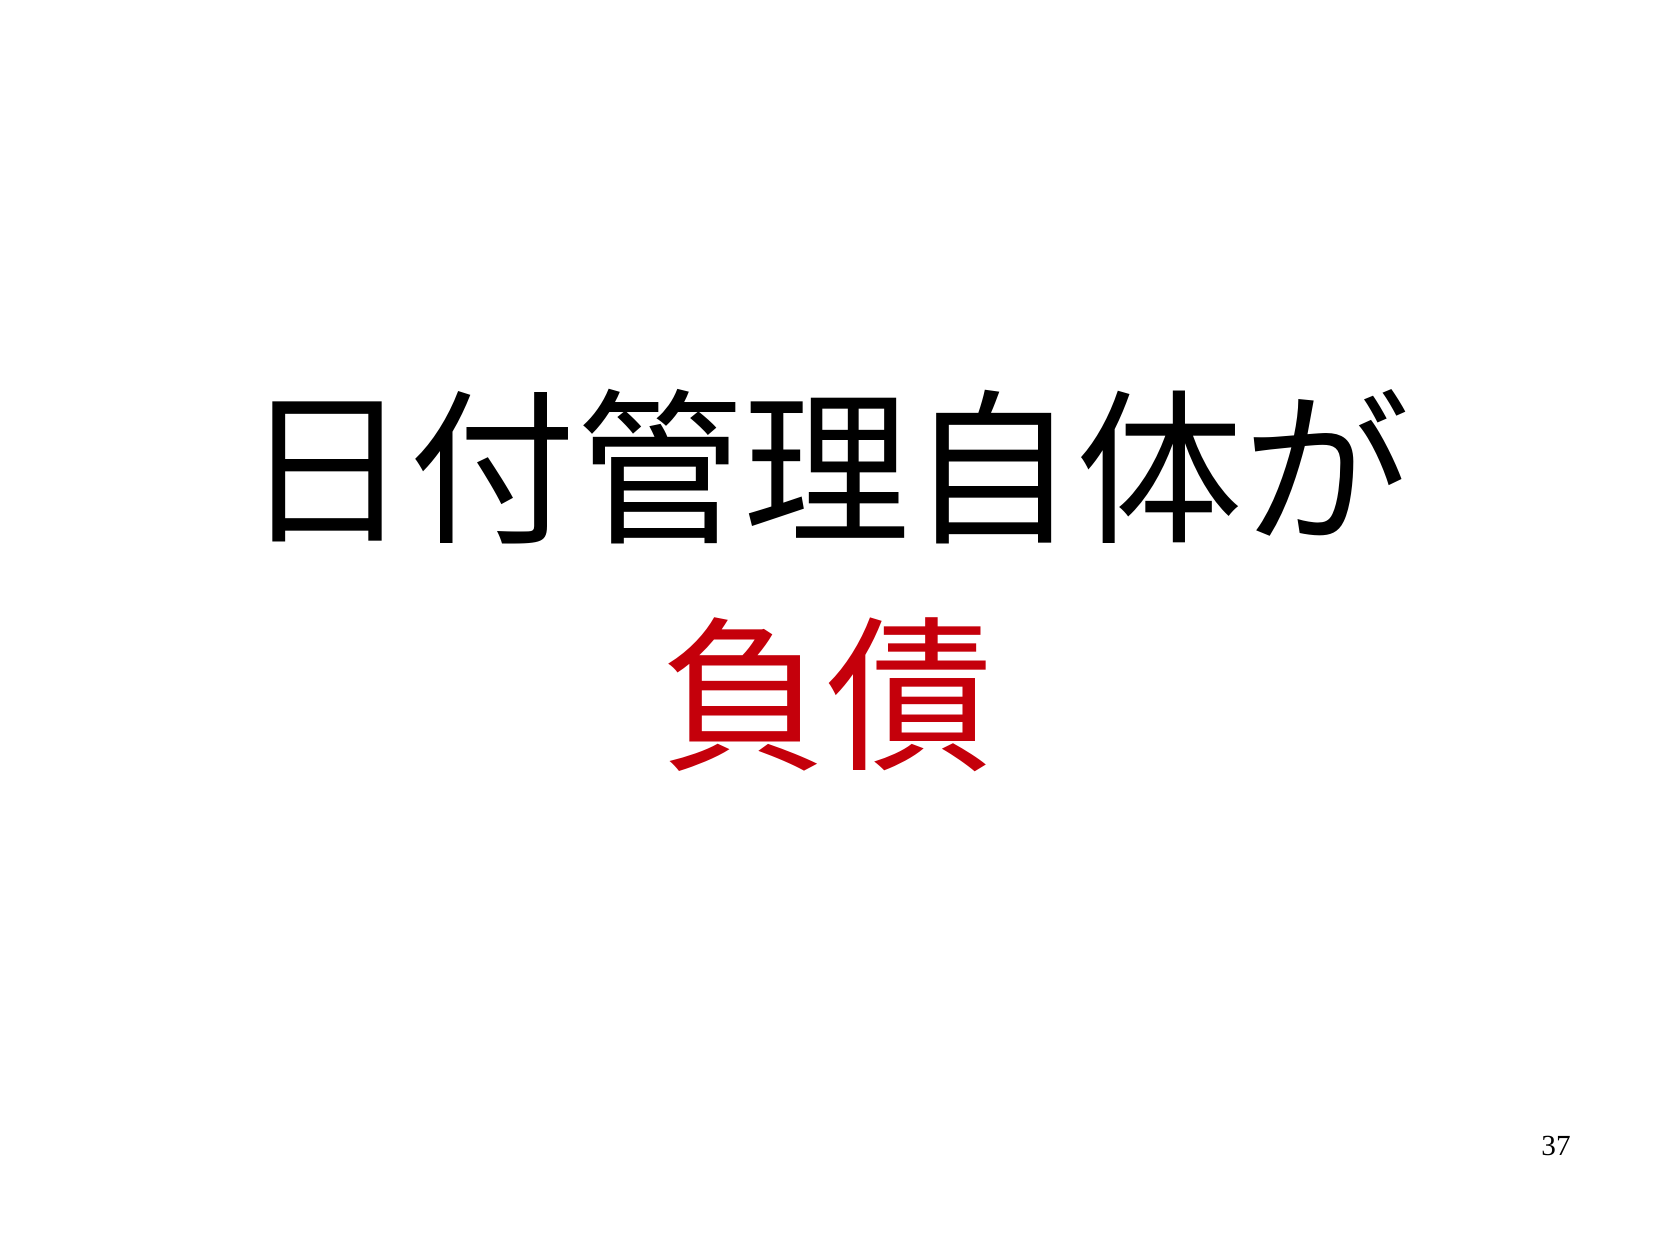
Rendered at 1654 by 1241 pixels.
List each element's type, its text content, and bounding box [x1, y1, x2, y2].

subtitle 日付管理自体が 負債 [82, 56, 1571, 1102]
